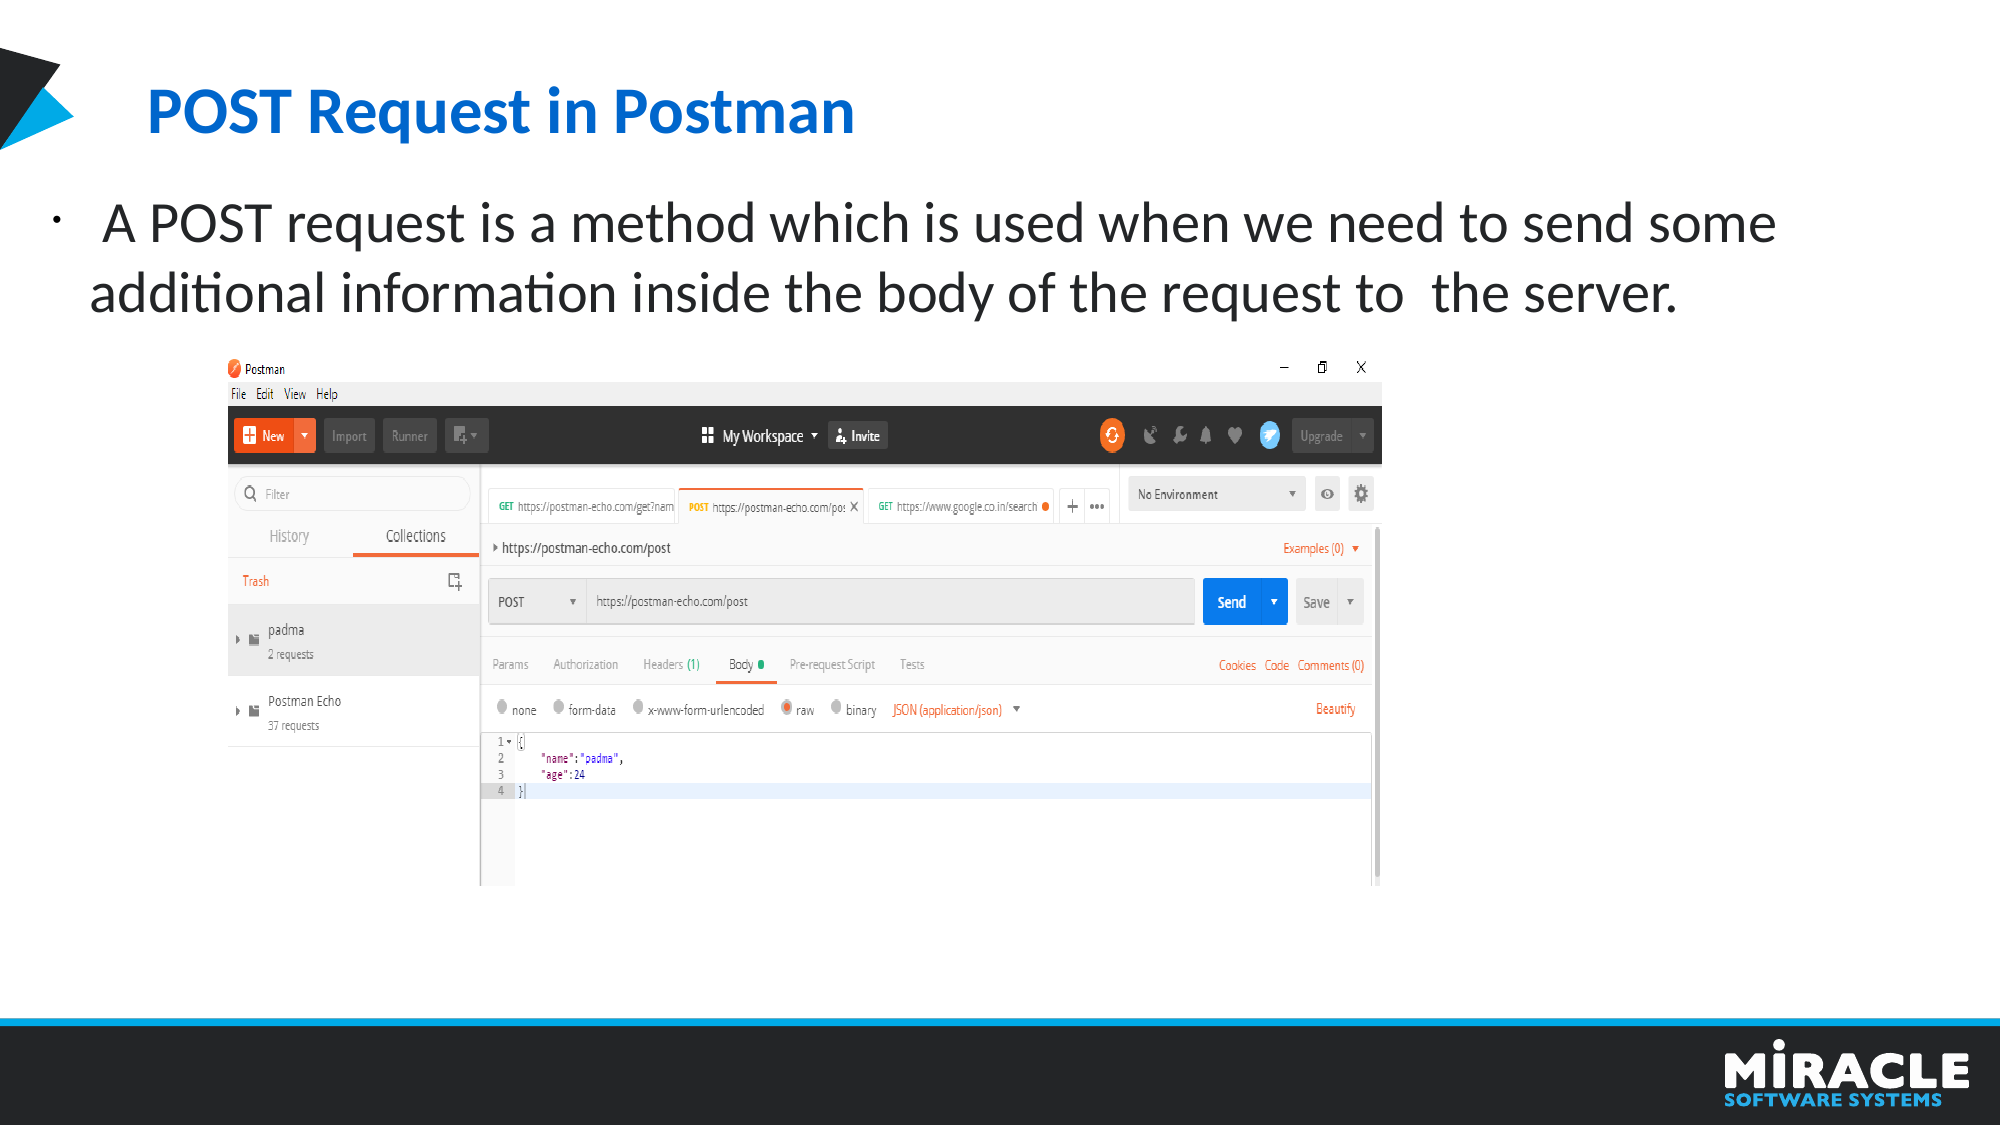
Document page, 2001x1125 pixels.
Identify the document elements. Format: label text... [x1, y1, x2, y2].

picture [228, 356, 1382, 886]
list A POST request is a method which is used when we need to send some additional information inside the body of the request to the server. [37, 177, 1890, 901]
list POST Request in Postman [95, 59, 1913, 201]
